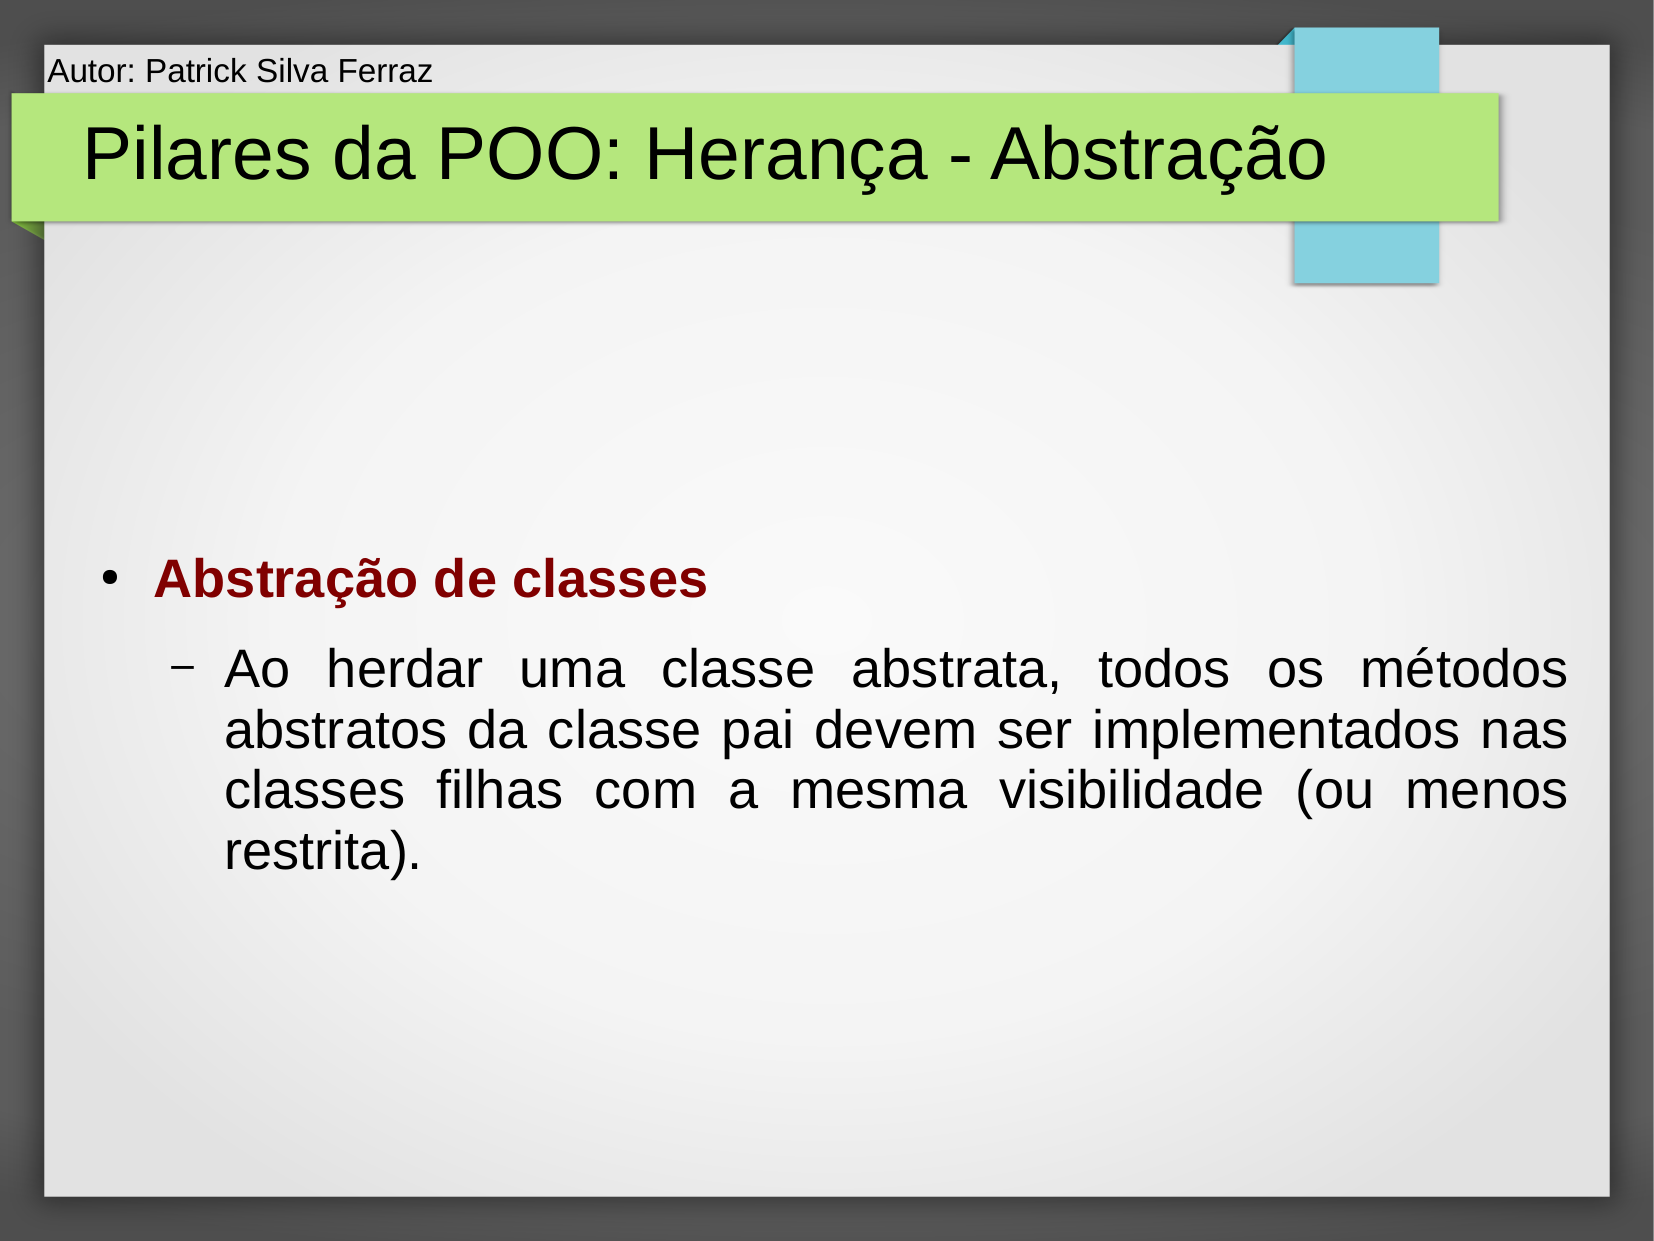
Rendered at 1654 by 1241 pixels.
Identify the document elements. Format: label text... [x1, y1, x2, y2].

list Abstração de classes Ao herdar uma classe abstrata, todos os métodos abstratos da classe pai devem ser implementados nas classes filhas com a mesma visibilidade (ou menos restrita). [82, 295, 1571, 1134]
picture [0, 0, 1654, 1241]
title Pilares da POO: Herança - Abstração [82, 69, 1394, 238]
text_box Autor: Patrick Silva Ferraz [47, 47, 876, 95]
